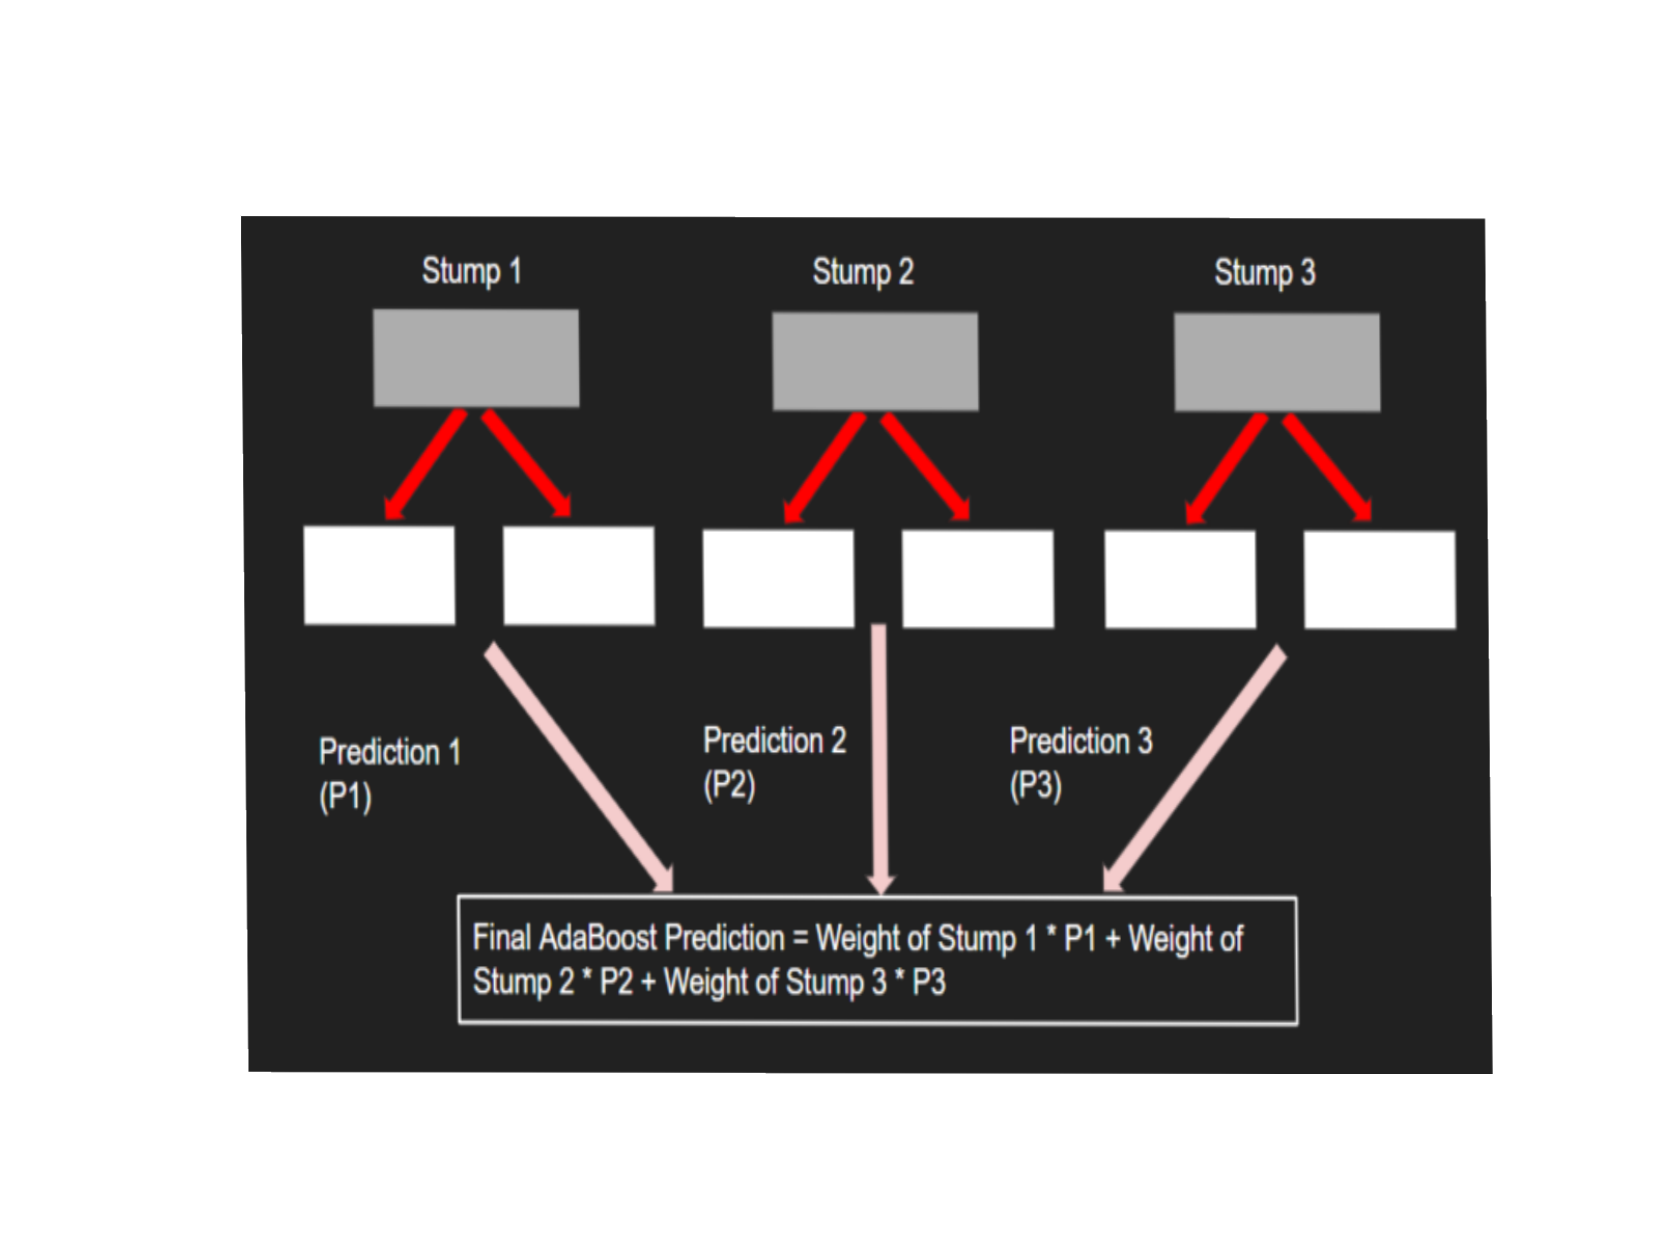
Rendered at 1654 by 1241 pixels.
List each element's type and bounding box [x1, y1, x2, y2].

picture [240, 216, 1493, 1074]
